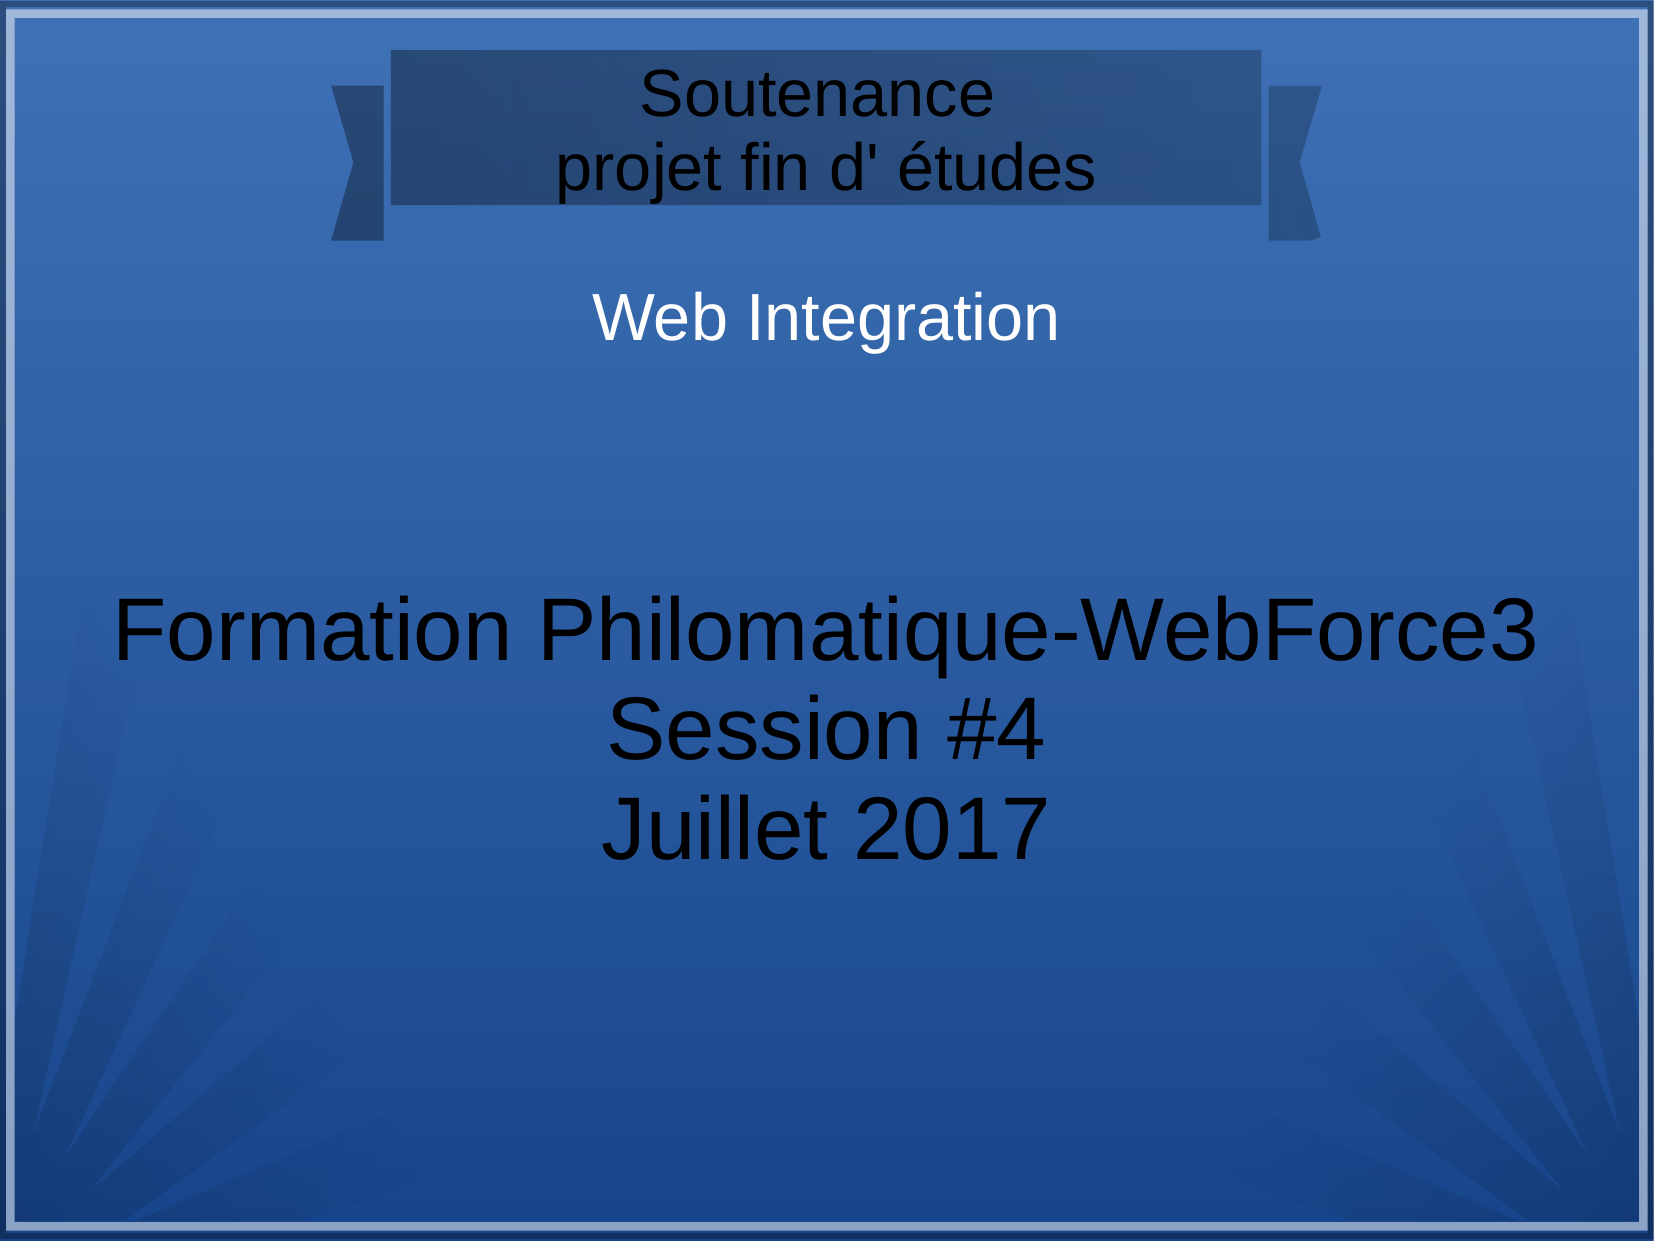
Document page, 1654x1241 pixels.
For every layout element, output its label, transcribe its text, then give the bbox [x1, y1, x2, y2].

subtitle Formation Philomatique-WebForce3 Session #4 Juillet 2017 [82, 299, 1571, 1241]
title Soutenance projet fin d' études Web Integration [389, 0, 1264, 299]
